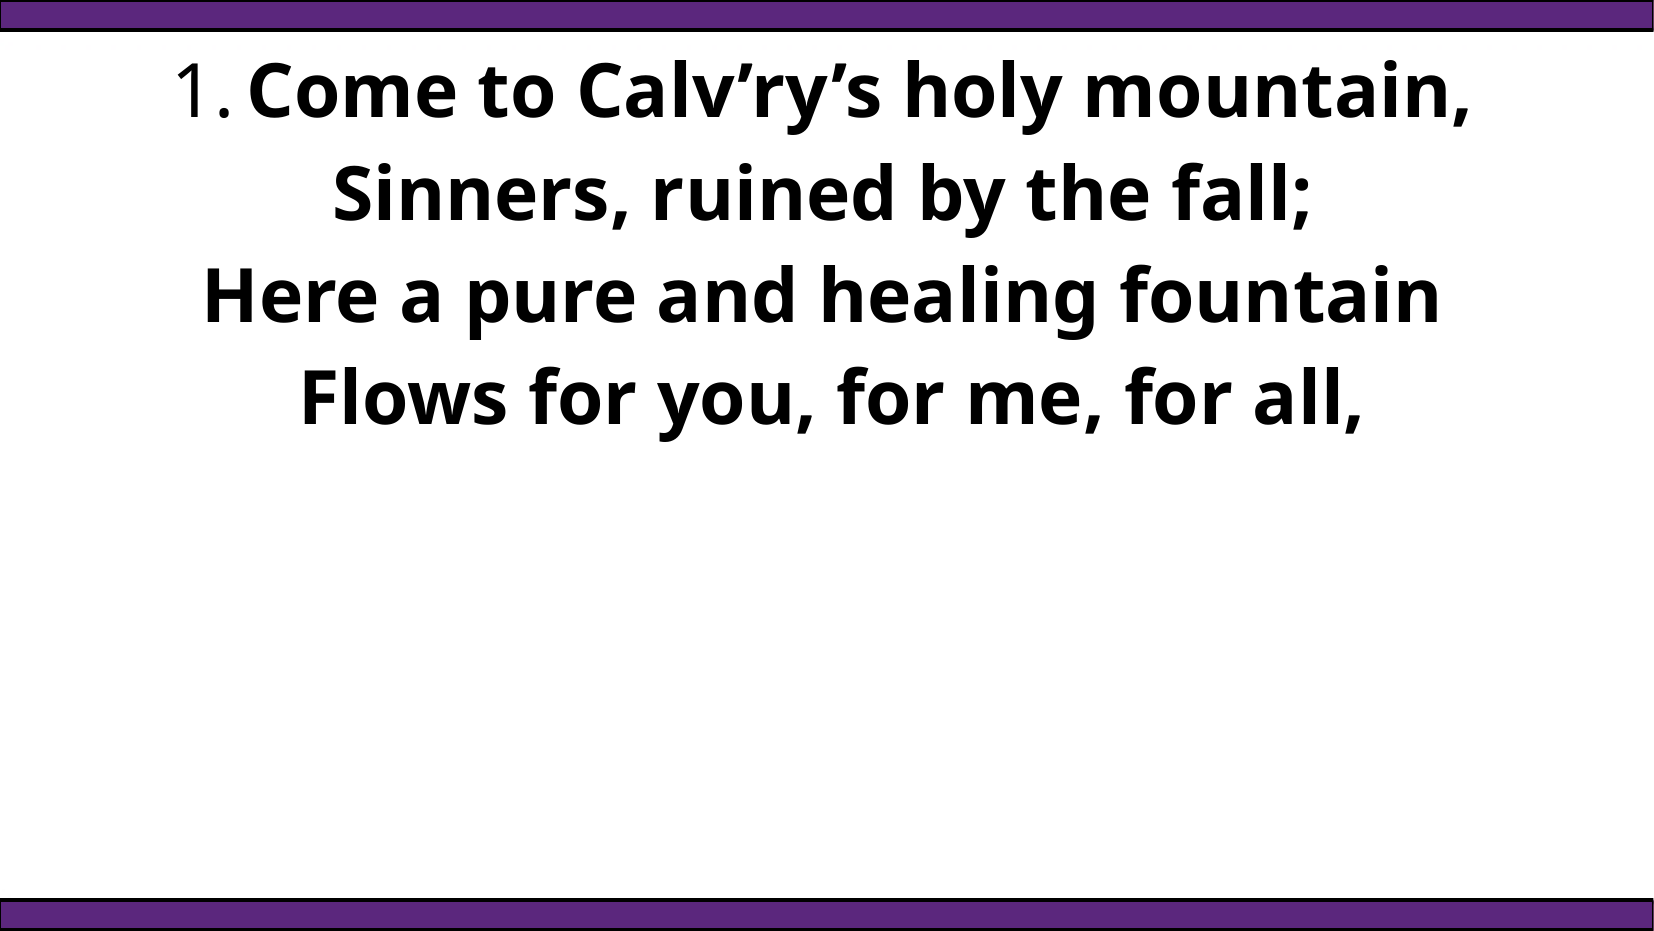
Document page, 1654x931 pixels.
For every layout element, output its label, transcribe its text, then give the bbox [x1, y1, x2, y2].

text_box [0, 0, 1654, 31]
text_box 1. Come to Calv’ry’s holy mountain, Sinners, ruined by the fall; Here a pure and healing fountain Flows for you, for me, for all, [90, 30, 1576, 445]
picture [0, 31, 1654, 900]
text_box [0, 900, 1654, 931]
